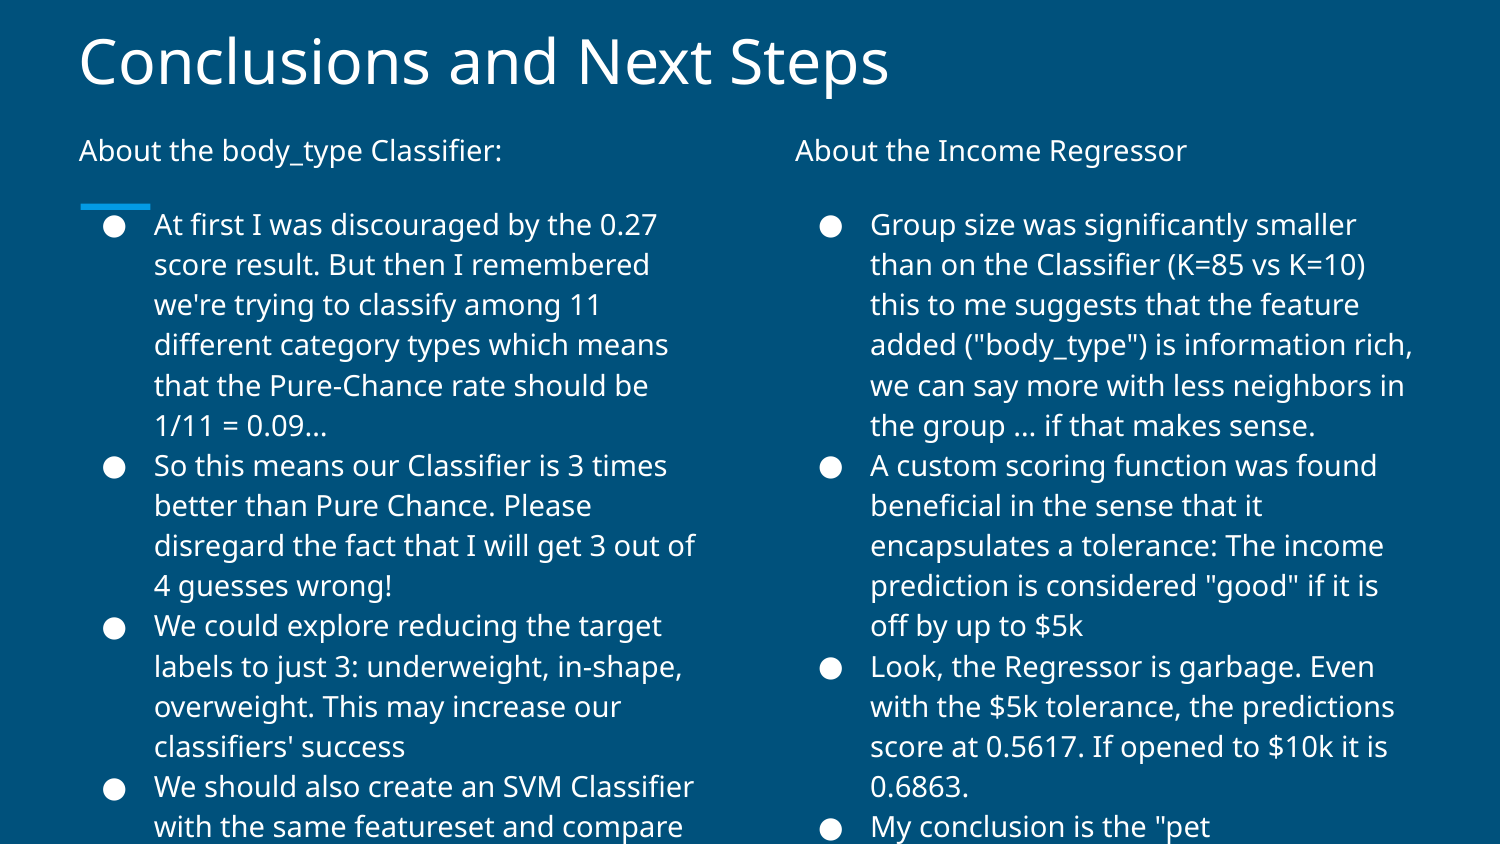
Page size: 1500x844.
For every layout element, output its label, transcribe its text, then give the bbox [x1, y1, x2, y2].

title Conclusions and Next Steps [63, 0, 1437, 113]
list About the Income Regressor Group size was significantly smaller than on the Classifier (K=85 vs K=10) this to me suggests that the feature added ("body_type") is information rich, we can say more with less neighbors in the group … if that makes sense. A custom scoring function was found beneficial in the sense that it encapsulates a tolerance: The income prediction is considered "good" if it is off by up to $5k Look, the Regressor is garbage. Even with the $5k tolerance, the predictions score at 0.5617. If opened to $10k it is 0.6863. My conclusion is the "pet love/obsession", "body type" and "language aptitude" are not good predictors of Income [780, 112, 1437, 844]
list About the body_type Classifier: At first I was discouraged by the 0.27 score result. But then I remembered we're trying to classify among 11 different category types which means that the Pure-Chance rate should be 1/11 = 0.09… So this means our Classifier is 3 times better than Pure Chance. Please disregard the fact that I will get 3 out of 4 guesses wrong! We could explore reducing the target labels to just 3: underweight, in-shape, overweight. This may increase our classifiers' success We should also create an SVM Classifier with the same featureset and compare results. [63, 112, 720, 844]
